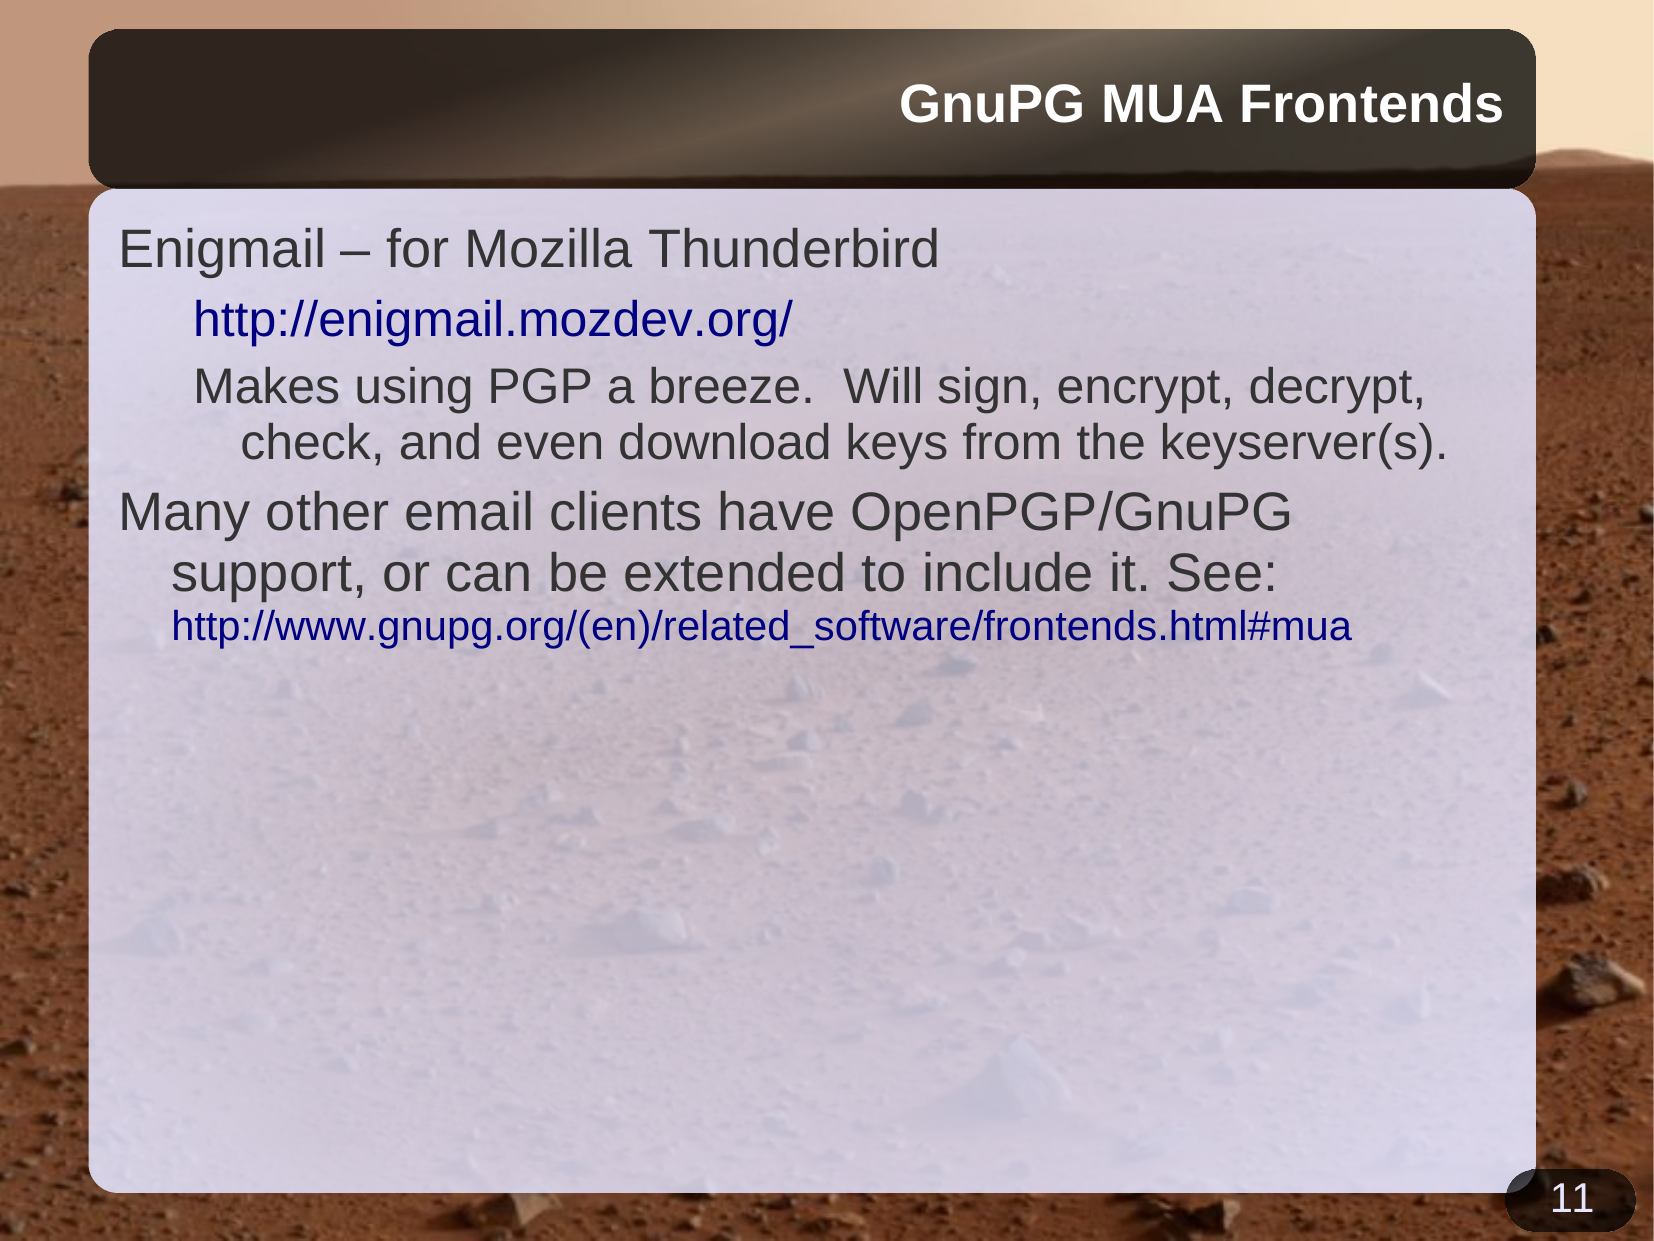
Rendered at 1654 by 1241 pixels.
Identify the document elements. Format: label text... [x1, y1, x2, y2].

list Enigmail – for Mozilla Thunderbird http://enigmail.mozdev.org/ Makes using PGP a breeze. Will sign, encrypt, decrypt, check, and even download keys from the keyserver(s). Many other email clients have OpenPGP/GnuPG support, or can be extended to include it. See:http://www.gnupg.org/(en)/related_software/frontends.html#mua [118, 218, 1477, 1164]
picture [0, 0, 1654, 1241]
title GnuPG MUA Frontends [118, 59, 1506, 148]
